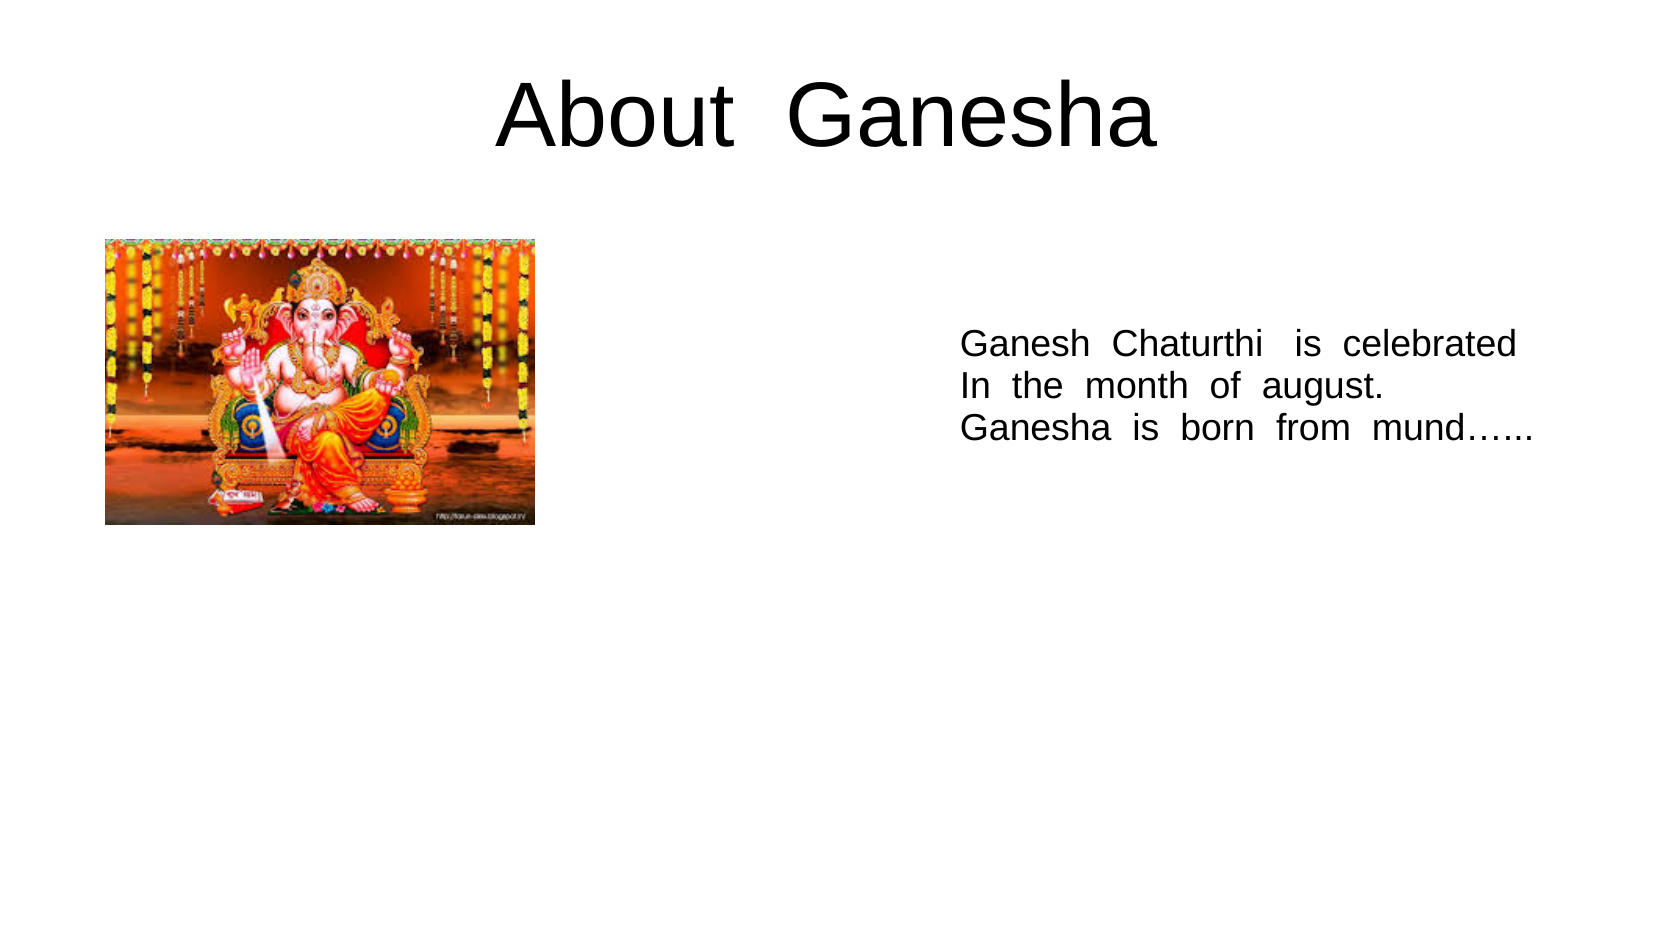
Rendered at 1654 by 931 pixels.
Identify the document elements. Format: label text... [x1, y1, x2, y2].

text_box Ganesh Chaturthi is celebrated In the month of august. Ganesha is born from mund…... [945, 315, 1550, 456]
title About Ganesha [82, 37, 1571, 193]
picture [105, 239, 535, 526]
